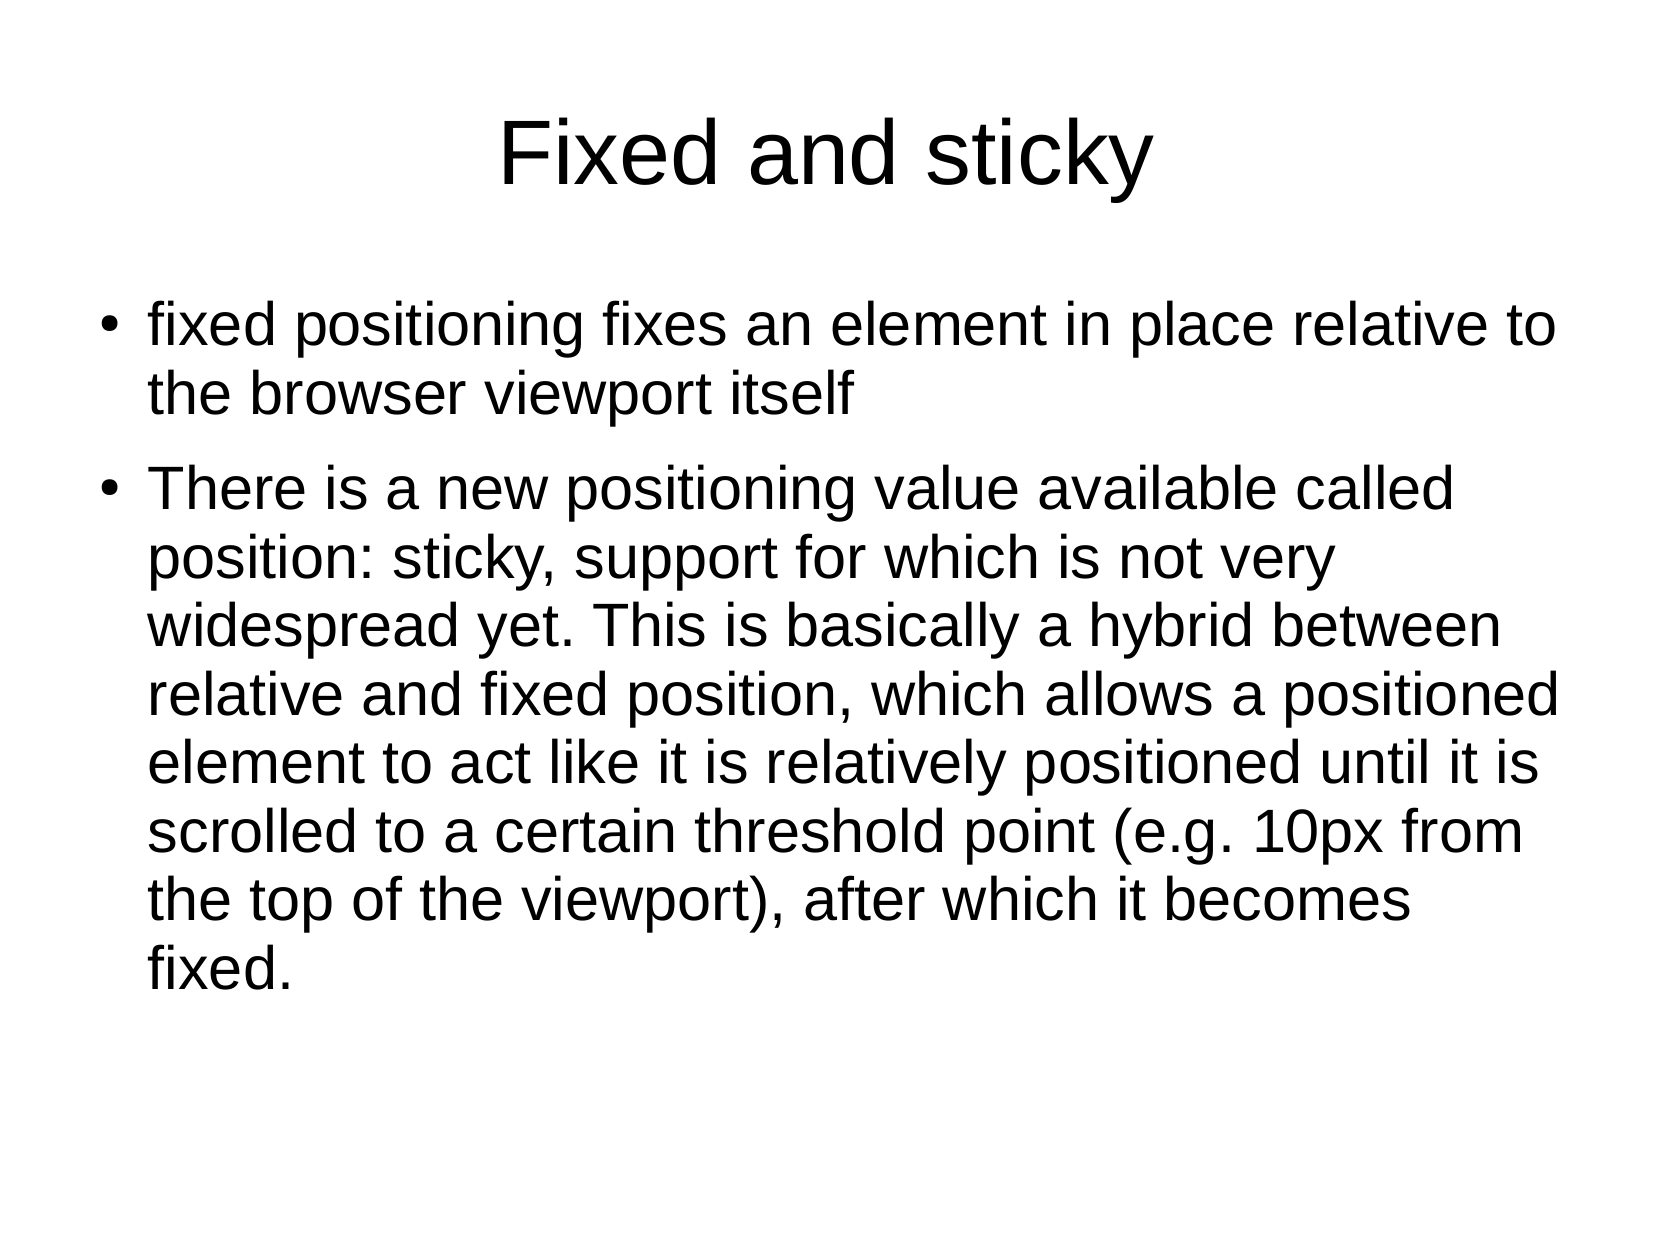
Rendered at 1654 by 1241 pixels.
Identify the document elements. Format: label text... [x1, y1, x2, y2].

title Fixed and sticky [82, 49, 1571, 257]
list fixed positioning fixes an element in place relative to the browser viewport itself There is a new positioning value available called position: sticky, support for which is not very widespread yet. This is basically a hybrid between relative and fixed position, which allows a positioned element to act like it is relatively positioned until it is scrolled to a certain threshold point (e.g. 10px from the top of the viewport), after which it becomes fixed. [82, 290, 1571, 1010]
